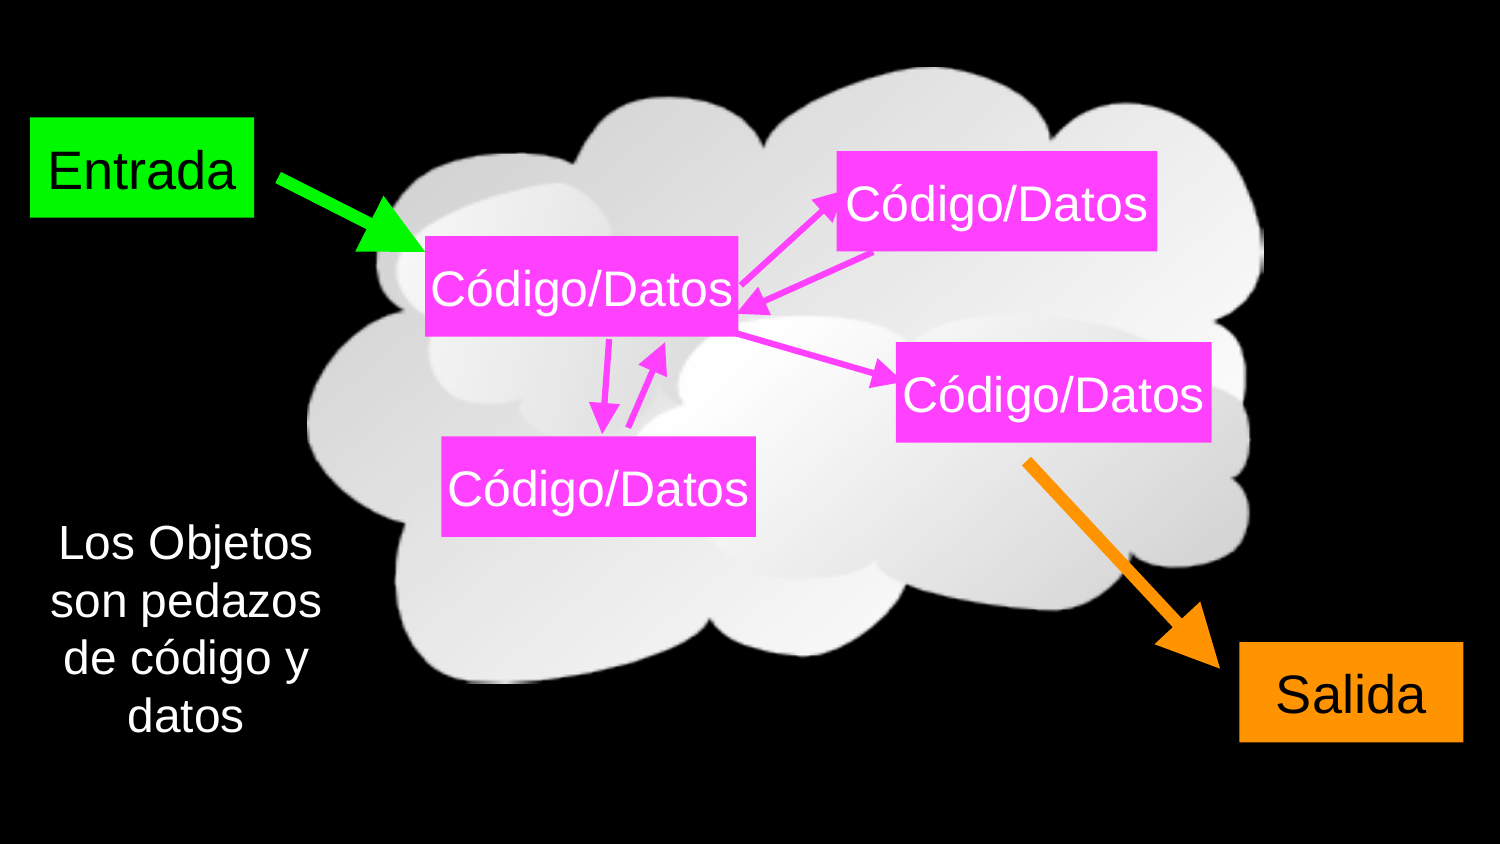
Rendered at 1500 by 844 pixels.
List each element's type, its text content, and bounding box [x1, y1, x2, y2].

picture [307, 67, 1264, 684]
text_box Salida [1239, 642, 1464, 743]
text_box Código/Datos [425, 236, 739, 337]
text_box Código/Datos [441, 436, 756, 537]
text_box Código/Datos [836, 151, 1158, 252]
text_box Código/Datos [895, 342, 1212, 443]
text_box Entrada [30, 117, 255, 218]
text_box Los Objetos son pedazos de código y datos [38, 546, 335, 708]
picture [739, 215, 863, 308]
